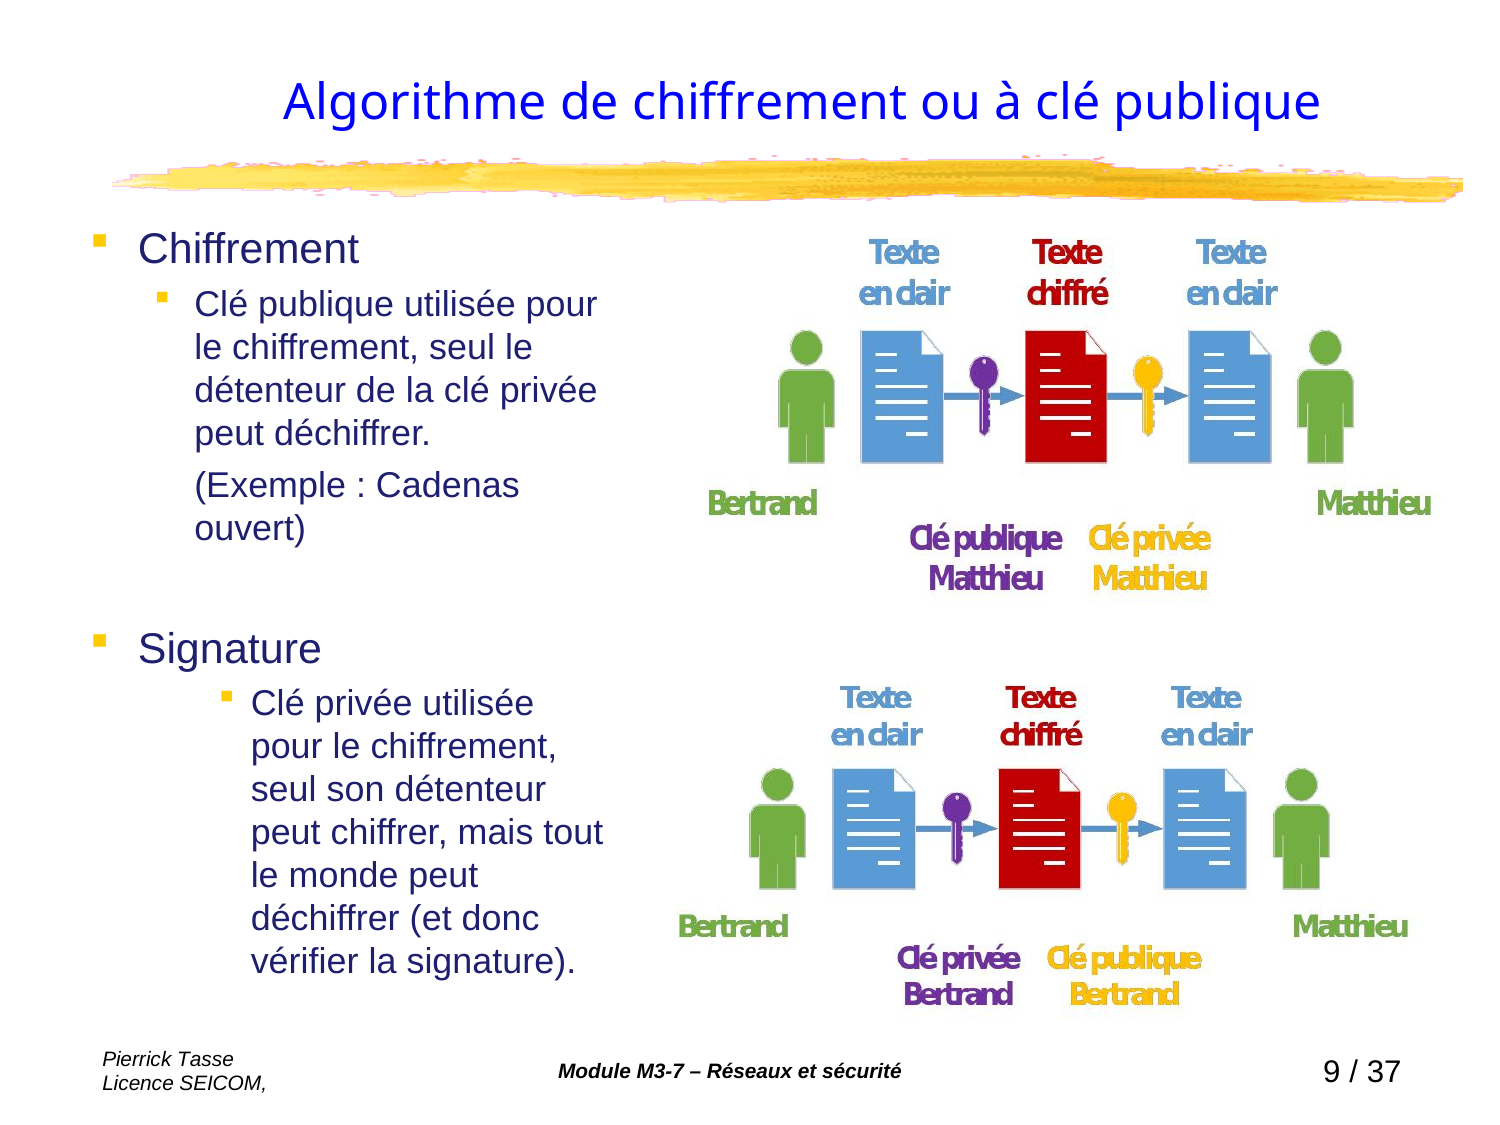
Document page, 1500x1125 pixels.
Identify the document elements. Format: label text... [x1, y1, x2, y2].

picture [112, 149, 1463, 213]
picture [691, 222, 1441, 615]
picture [661, 670, 1418, 1028]
title Algorithme de chiffrement ou à clé publique [62, 37, 1338, 138]
list Chiffrement Clé publique utilisée pour le chiffrement, seul le détenteur de la clé privée peut déchiffrer. (Exemple : Cadenas ouvert) Signature Clé privée utilisée pour le chiffrement, seul son détenteur peut chiffrer, mais tout le monde peut déchiffrer (et donc vérifier la signature). [74, 212, 626, 1004]
